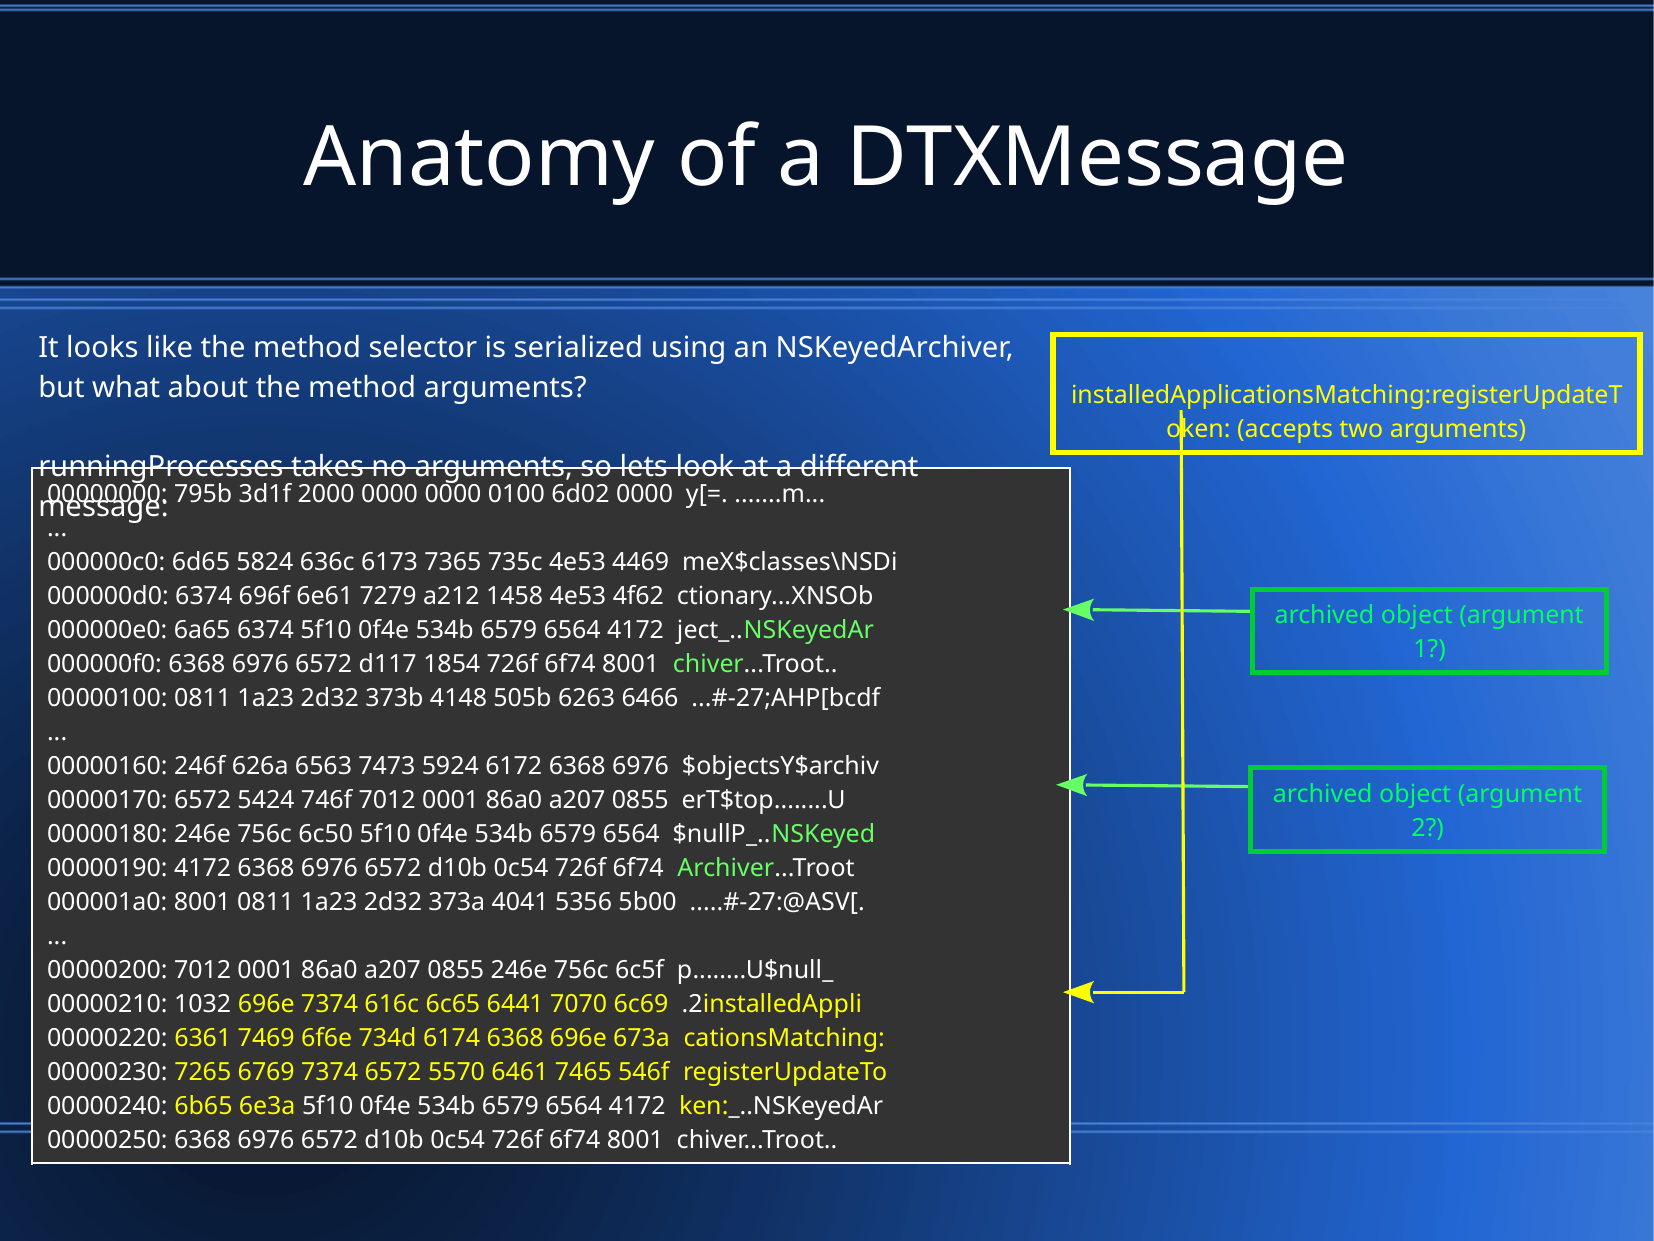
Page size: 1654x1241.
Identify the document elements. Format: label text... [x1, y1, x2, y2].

table_header archived object (argument 2?) [1253, 770, 1602, 849]
title Anatomy of a DTXMessage [82, 49, 1571, 257]
table_header archived object (argument 1?) [1255, 592, 1604, 670]
text_box It looks like the method selector is serialized using an NSKeyedArchiver, but what about the method arguments? runningProcesses takes no arguments, so lets look at a different message: [23, 318, 1040, 474]
picture [0, 0, 1654, 1241]
table_header 00000000: 795b 3d1f 2000 0000 0000 0100 6d02 0000 y[=. .......m... ... 000000c0: 6d65 5824 636c 6173 7365 735c 4e53 4469 meX$classes\NSDi 000000d0: 6374 696f 6e61 7279 a212 1458 4e53 4f62 ctionary...XNSOb 000000e0: 6a65 6374 5f10 0f4e 534b 6579 6564 4172 ject_..NSKeyedAr 000000f0: 6368 6976 6572 d117 1854 726f 6f74 8001 chiver...Troot.. 00000100: 0811 1a23 2d32 373b 4148 505b 6263 6466 ...#-27;AHP[bcdf ... 00000160: 246f 626a 6563 7473 5924 6172 6368 6976 $objectsY$archiv 00000170: 6572 5424 746f 7012 0001 86a0 a207 0855 erT$top........U 00000180: 246e 756c 6c50 5f10 0f4e 534b 6579 6564 $nullP_..NSKeyed 00000190: 4172 6368 6976 6572 d10b 0c54 726f 6f74 Archiver...Troot 000001a0: 8001 0811 1a23 2d32 373a 4041 5356 5b00 .....#-27:@ASV[. ... 00000200: 7012 0001 86a0 a207 0855 246e 756c 6c5f p........U$null_ 00000210: 1032 696e 7374 616c 6c65 6441 7070 6c69 .2installedAppli 00000220: 6361 7469 6f6e 734d 6174 6368 696e 673a cationsMatching: 00000230: 7265 6769 7374 6572 5570 6461 7465 546f registerUpdateTo 00000240: 6b65 6e3a 5f10 0f4e 534b 6579 6564 4172 ken:_..NSKeyedAr 00000250: 6368 6976 6572 d10b 0c54 726f 6f74 8001 chiver...Troot.. [33, 469, 1069, 1162]
table_header installedApplicationsMatching:registerUpdateToken: (accepts two arguments) [1056, 337, 1637, 450]
